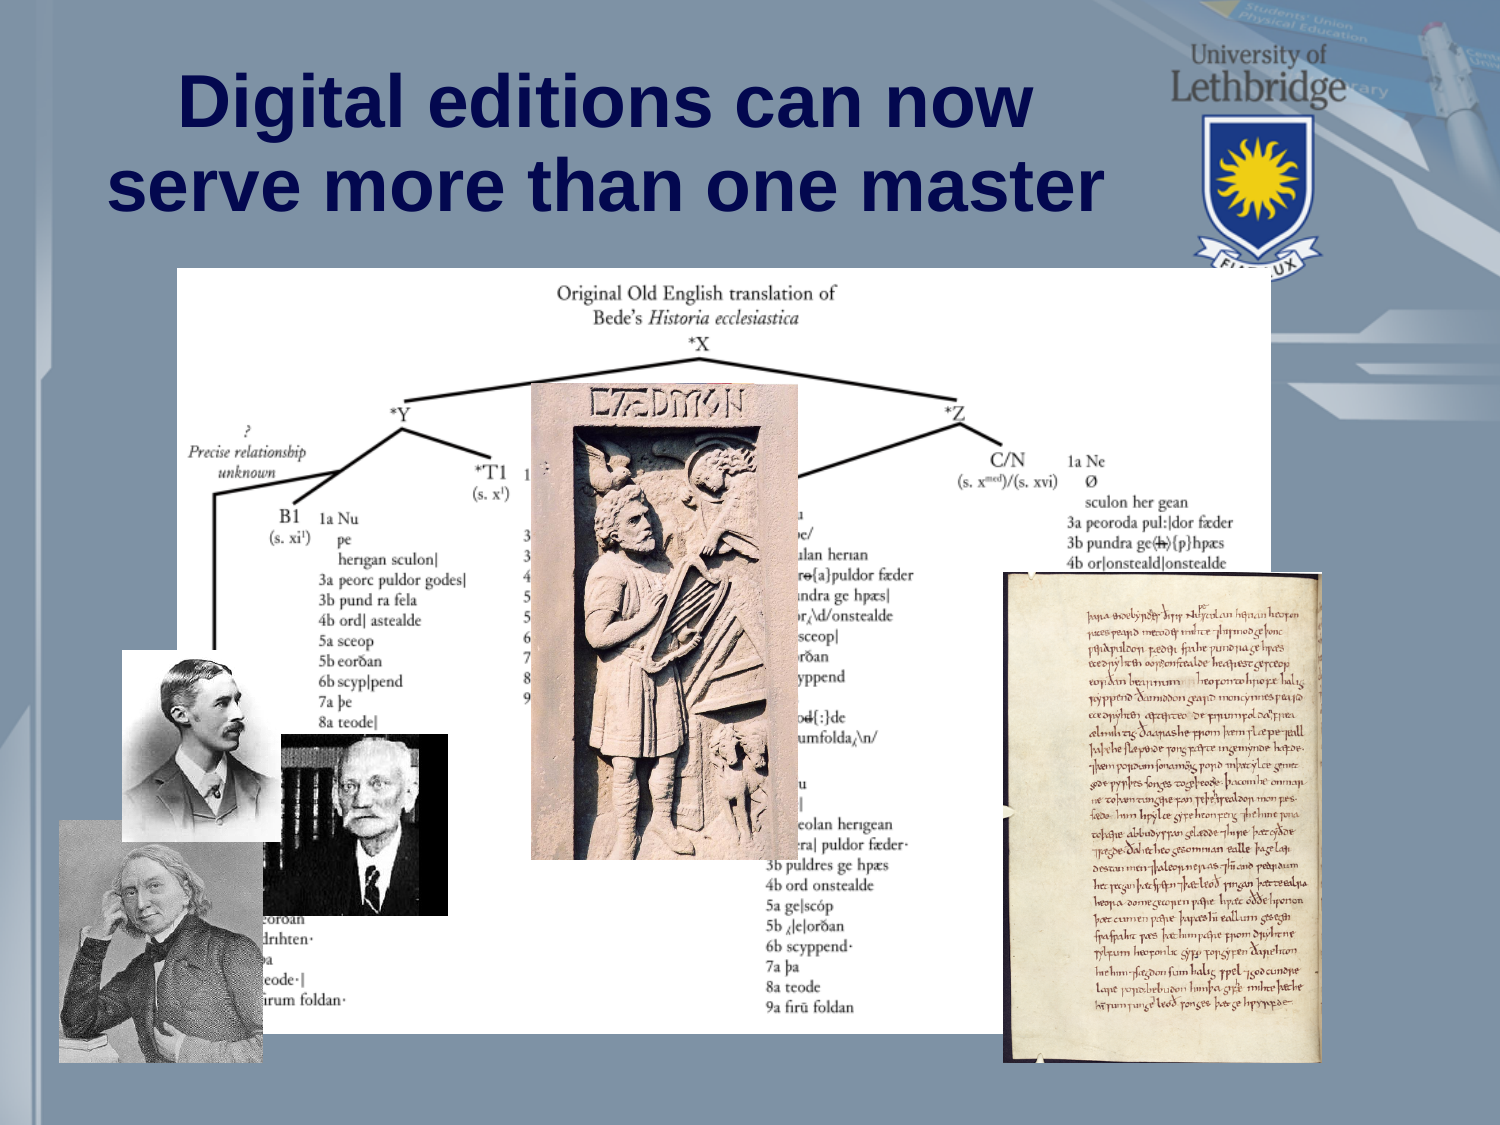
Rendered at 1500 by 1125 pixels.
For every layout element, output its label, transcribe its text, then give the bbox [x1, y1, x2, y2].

title Digital editions can now serve more than one master [75, 46, 1138, 242]
picture [0, 0, 1500, 1125]
